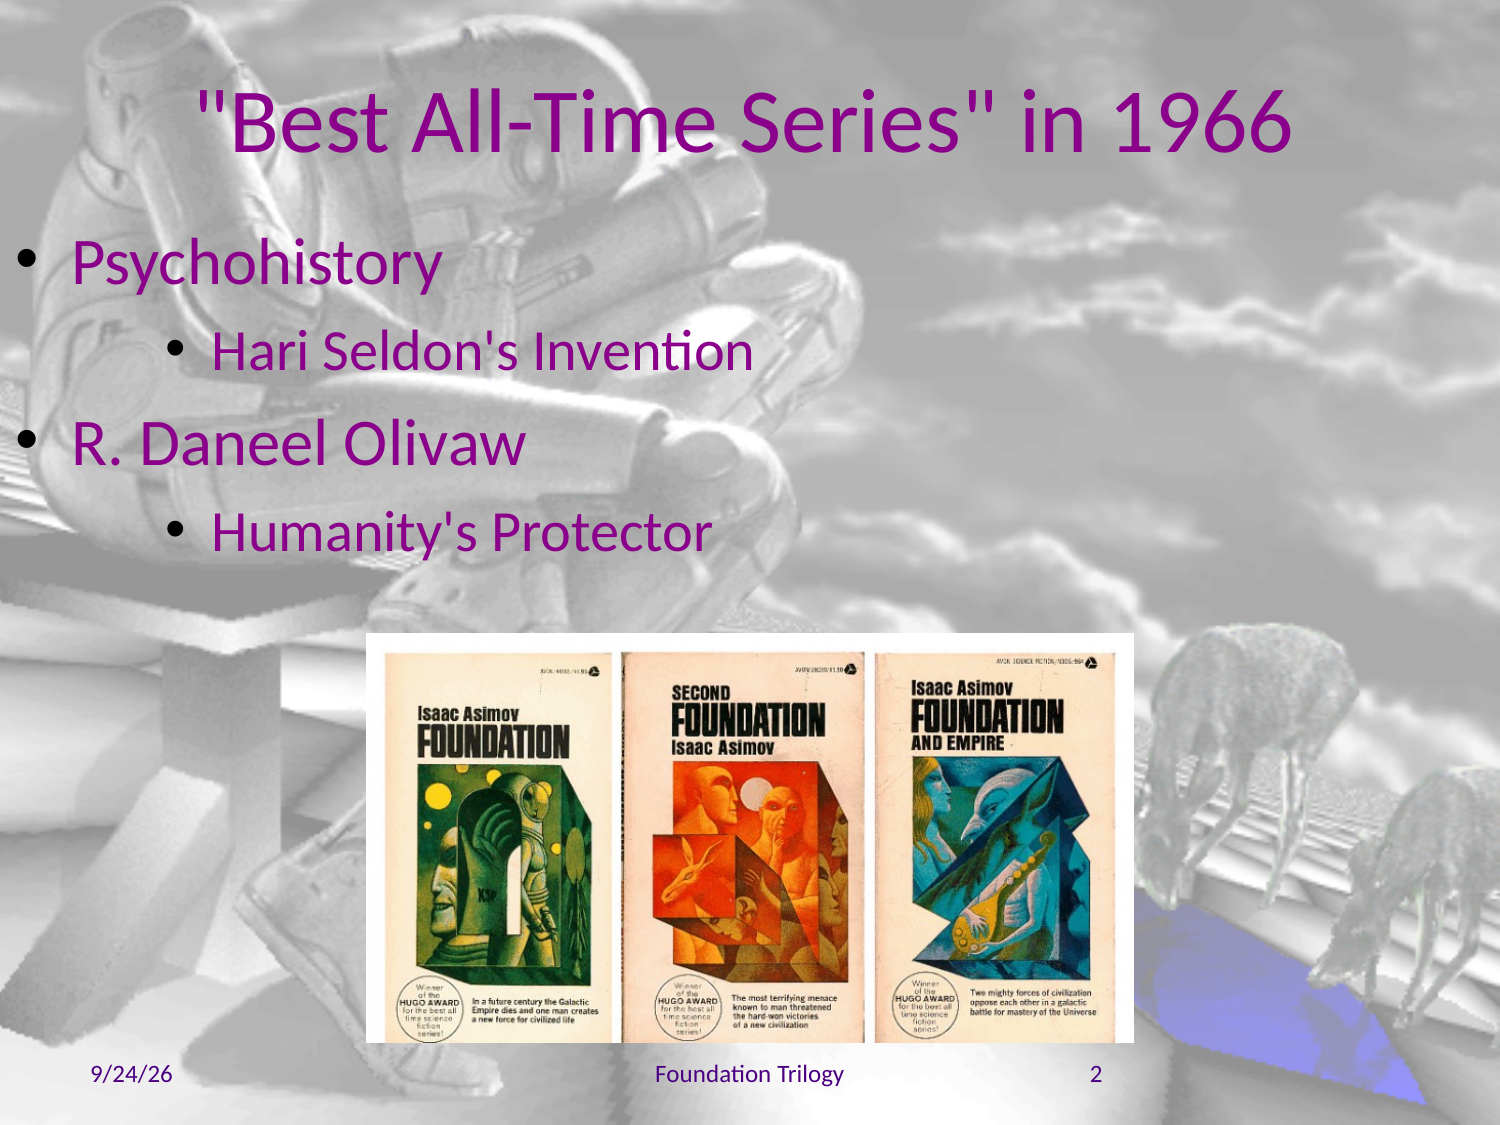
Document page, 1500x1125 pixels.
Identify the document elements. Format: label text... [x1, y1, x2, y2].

list Psychohistory Hari Seldon's Invention R. Daneel Olivaw Humanity's Protector [0, 210, 1500, 634]
title "Best All-Time Series" in 1966 [75, 22, 1426, 210]
picture [366, 633, 1134, 1043]
